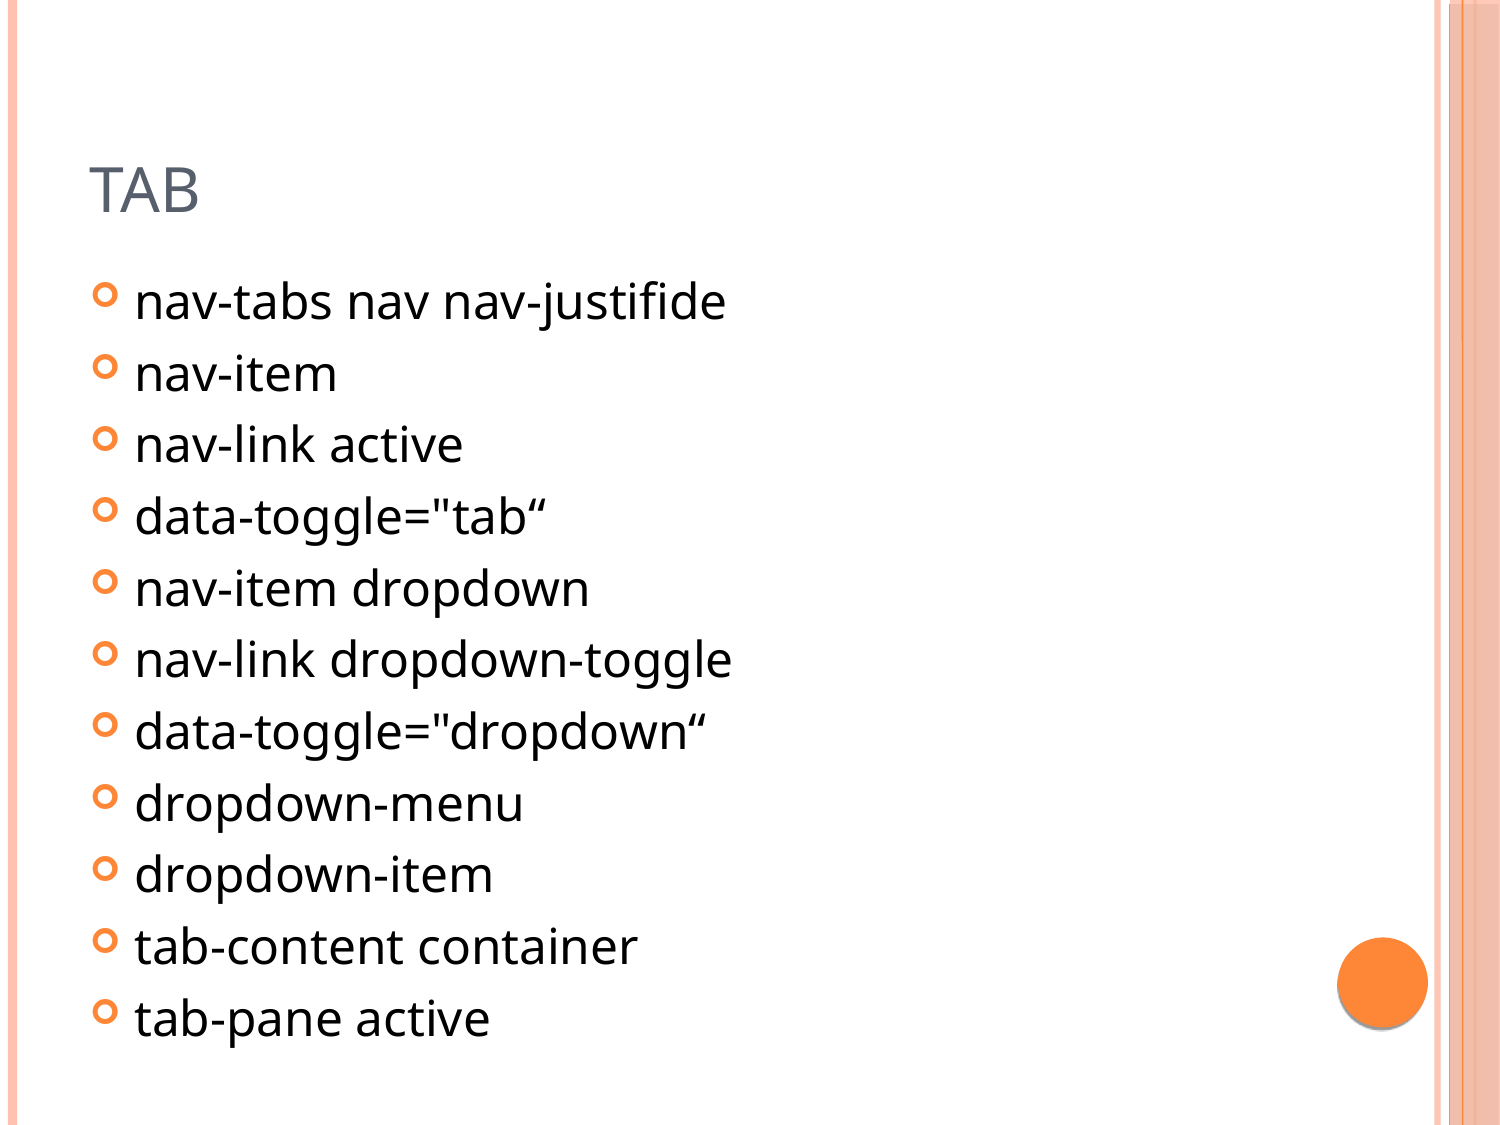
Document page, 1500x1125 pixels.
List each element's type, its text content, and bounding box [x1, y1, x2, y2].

title Tab [75, 45, 1300, 233]
list nav-tabs nav nav-justifide nav-item nav-link active data-toggle="tab“ nav-item dropdown nav-link dropdown-toggle data-toggle="dropdown“ dropdown-menu dropdown-item tab-content container tab-pane active [75, 262, 1300, 1062]
